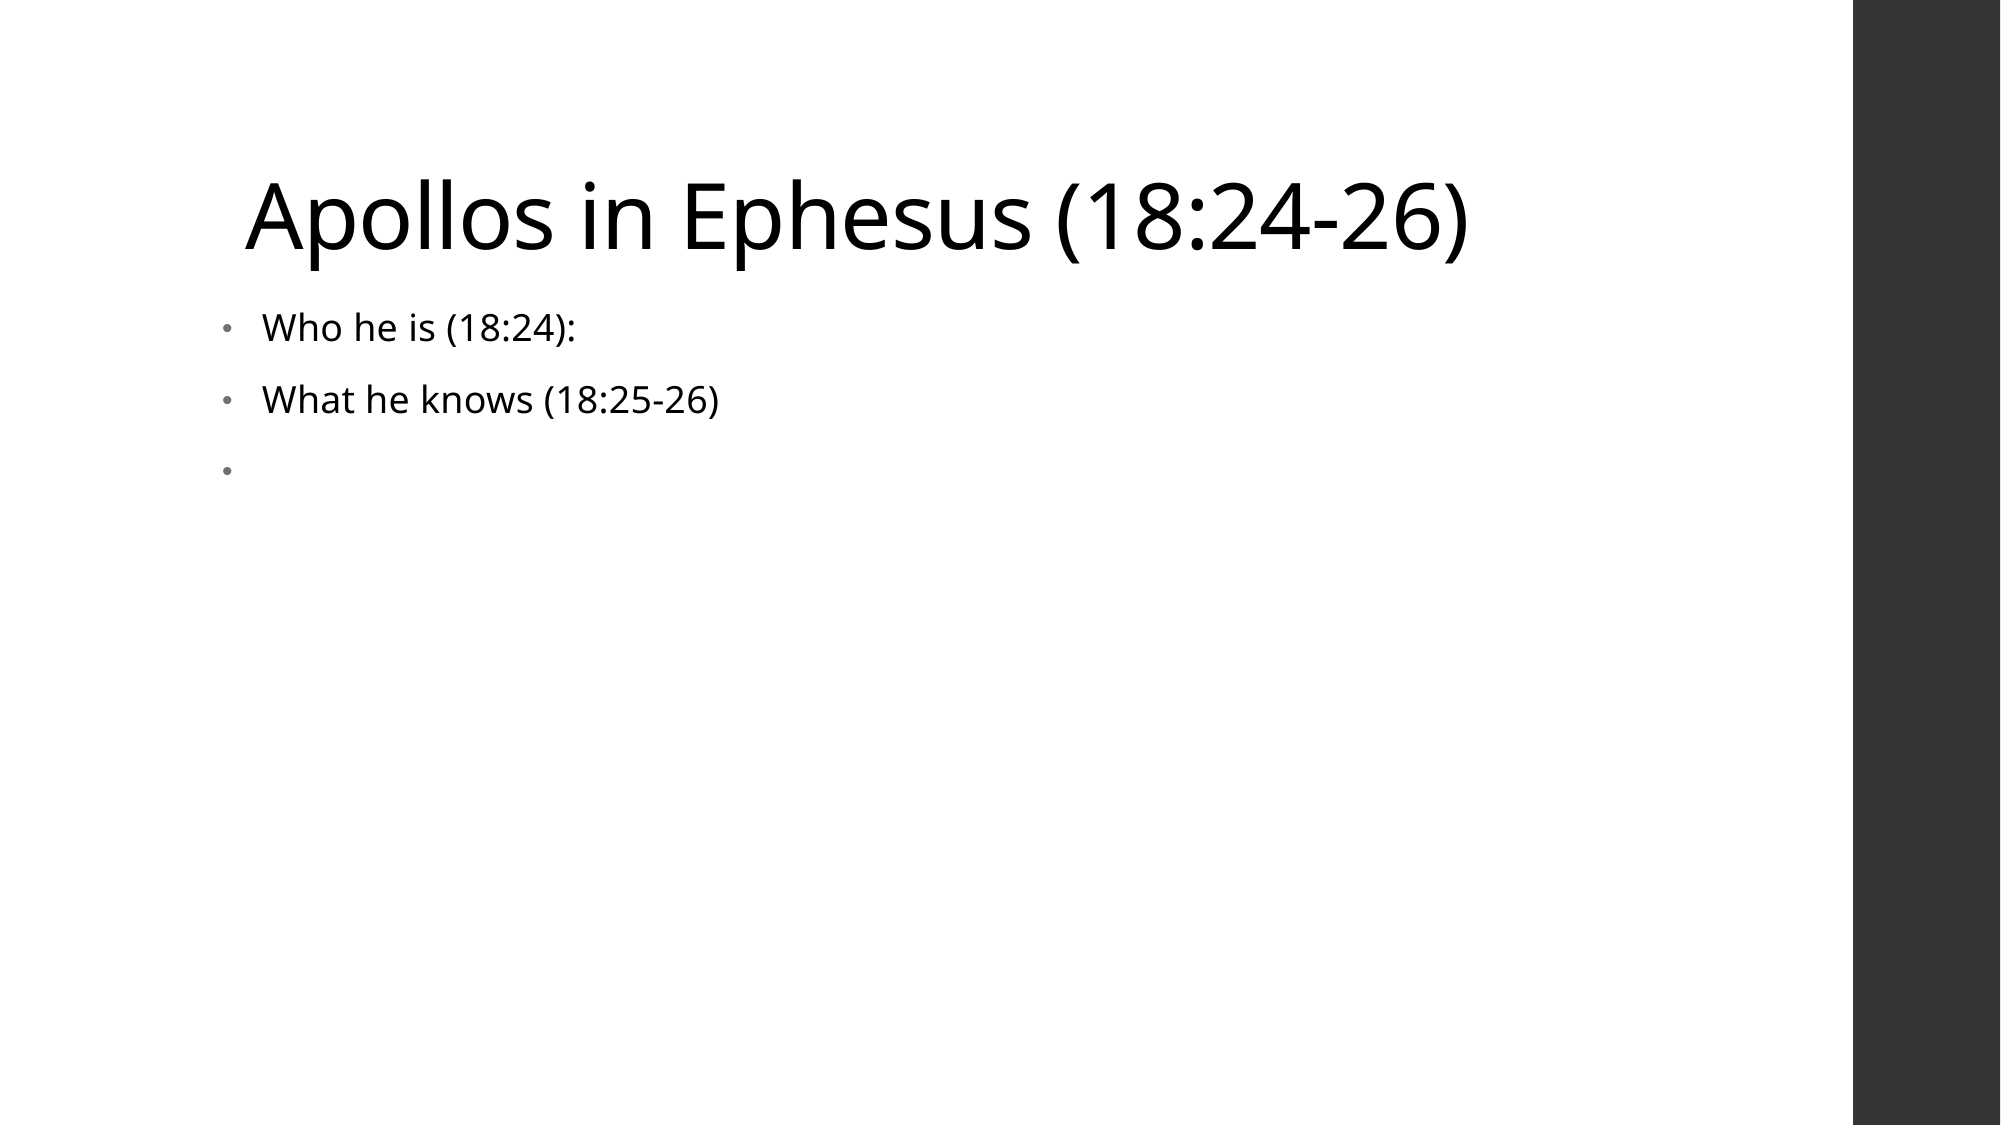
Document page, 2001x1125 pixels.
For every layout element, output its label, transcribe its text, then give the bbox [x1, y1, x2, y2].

list Who he is (18:24): What he knows (18:25-26) [206, 299, 1617, 1014]
title Apollos in Ephesus (18:24-26) [206, 60, 1797, 278]
